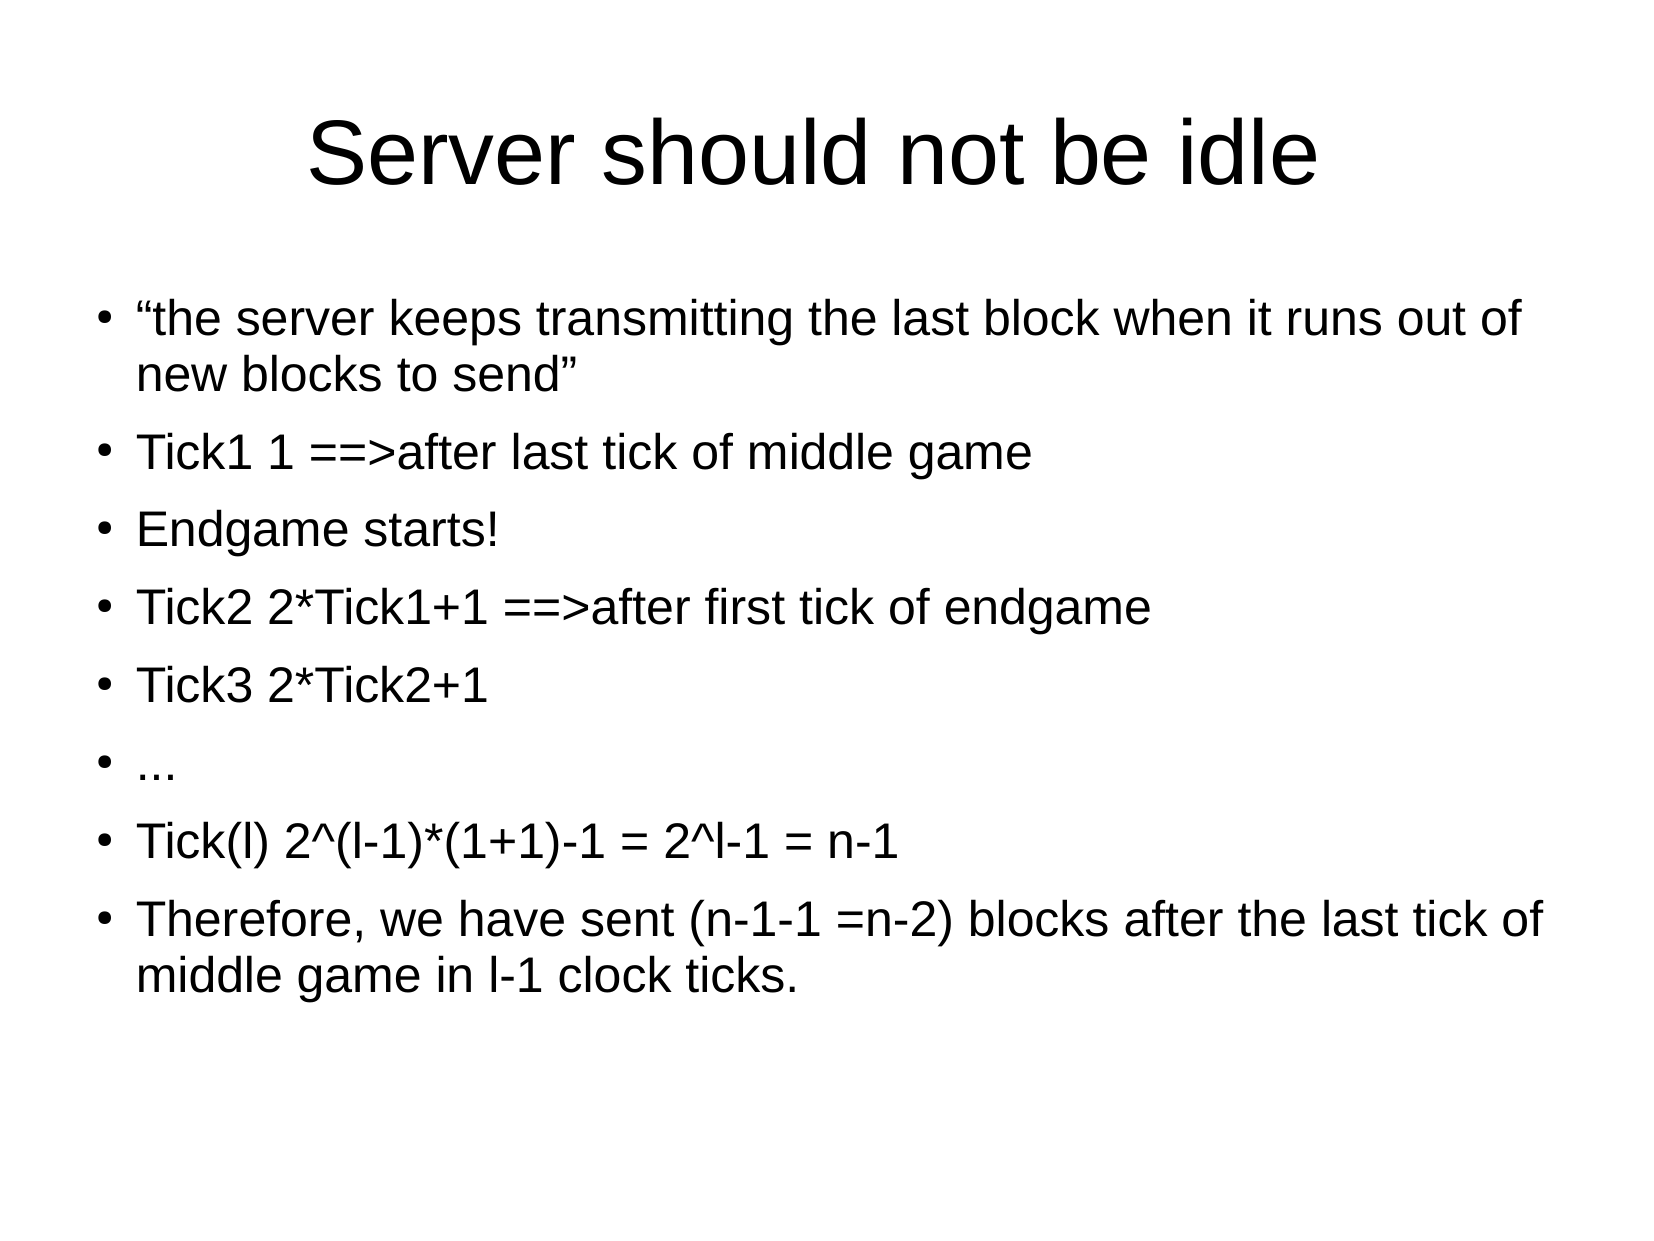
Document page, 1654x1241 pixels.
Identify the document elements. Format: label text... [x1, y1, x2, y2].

list “the server keeps transmitting the last block when it runs out of new blocks to send” Tick1 1 ==>after last tick of middle game Endgame starts! Tick2 2*Tick1+1 ==>after first tick of endgame Tick3 2*Tick2+1 ... Tick(l) 2^(l-1)*(1+1)-1 = 2^l-1 = n-1 Therefore, we have sent (n-1-1 =n-2) blocks after the last tick of middle game in l-1 clock ticks. [82, 290, 1571, 1010]
title Server should not be idle [82, 49, 1571, 257]
